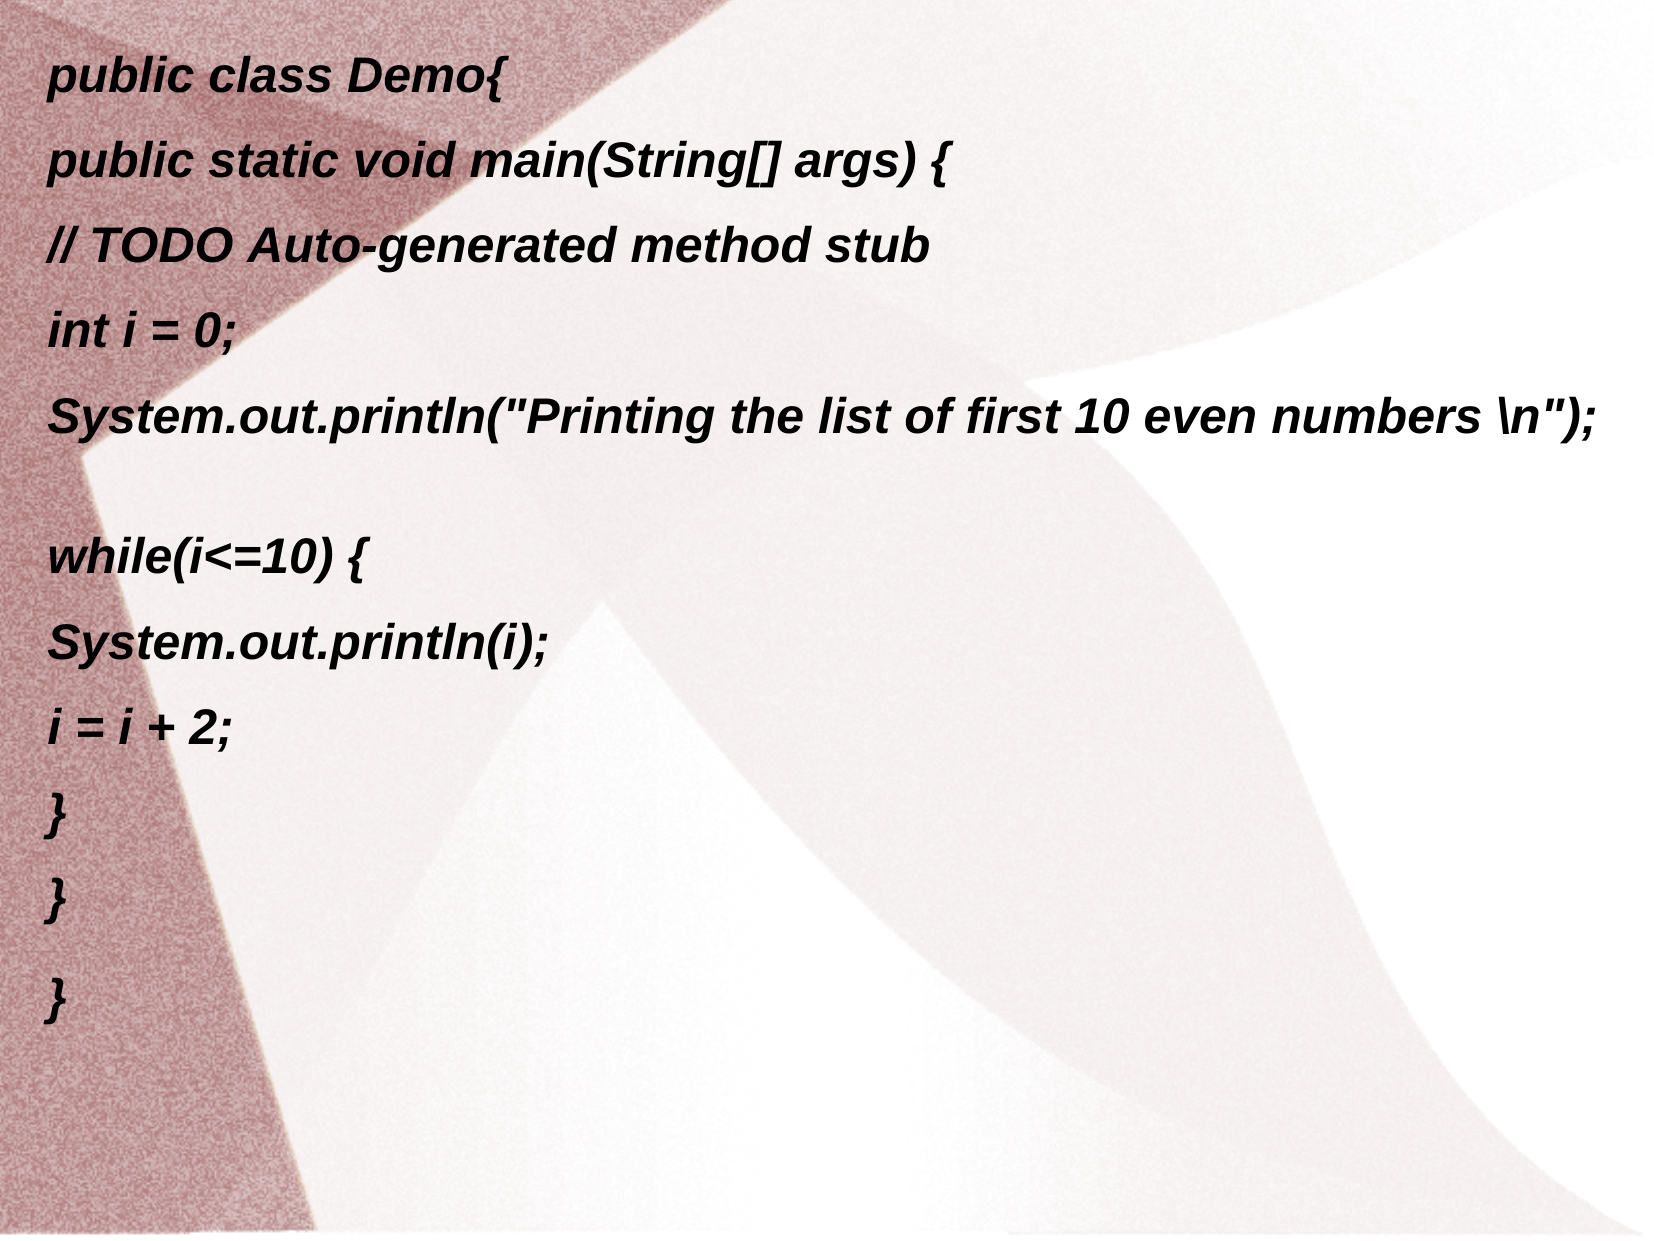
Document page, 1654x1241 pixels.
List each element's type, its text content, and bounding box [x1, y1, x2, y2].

list public class Demo{ public static void main(String[] args) { // TODO Auto-generated method stub int i = 0; System.out.println("Printing the list of first 10 even numbers \n"); while(i<=10) { System.out.println(i); i = i + 2; } } } [47, 47, 1601, 1205]
picture [0, 0, 1654, 1241]
